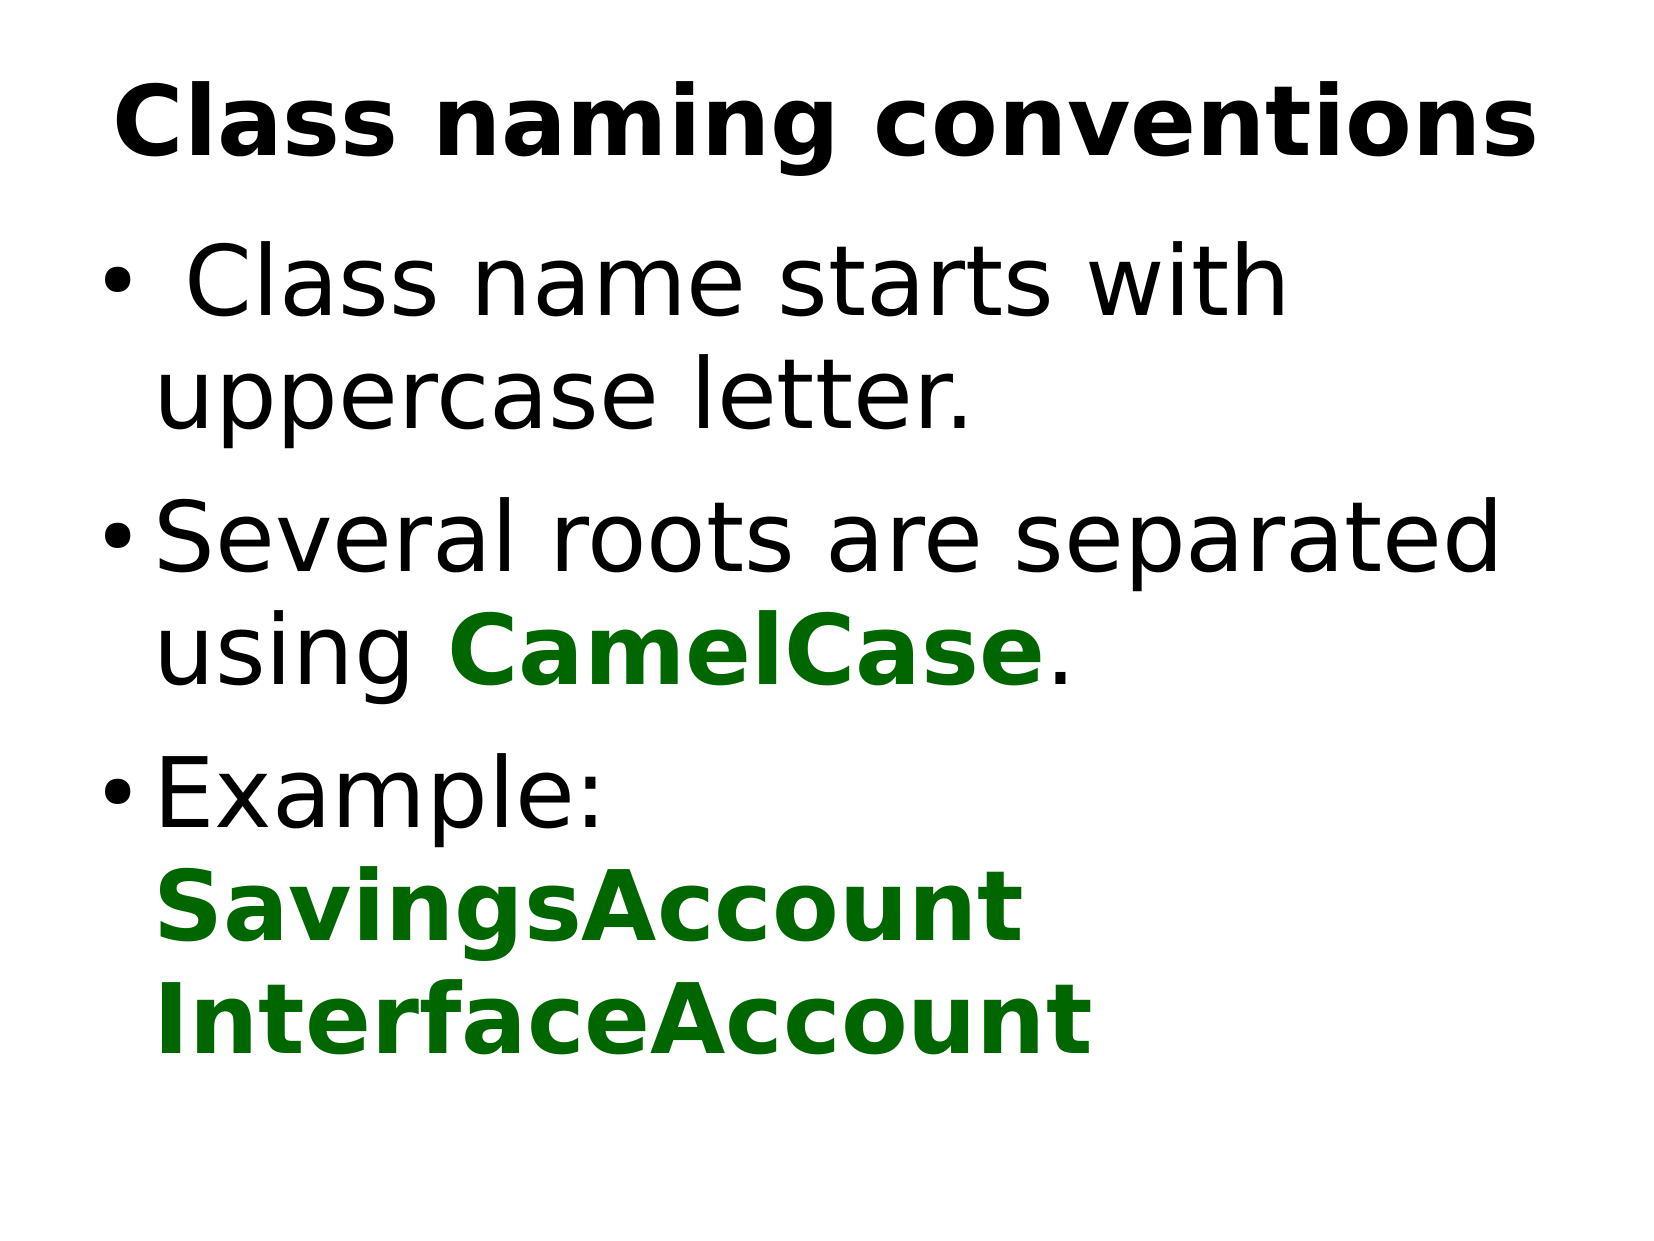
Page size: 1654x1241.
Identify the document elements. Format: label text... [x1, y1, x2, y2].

title Class naming conventions [82, 8, 1571, 236]
list Class name starts with uppercase letter. Several roots are separated using CamelCase. Example: SavingsAccount InterfaceAccount [82, 225, 1538, 1186]
